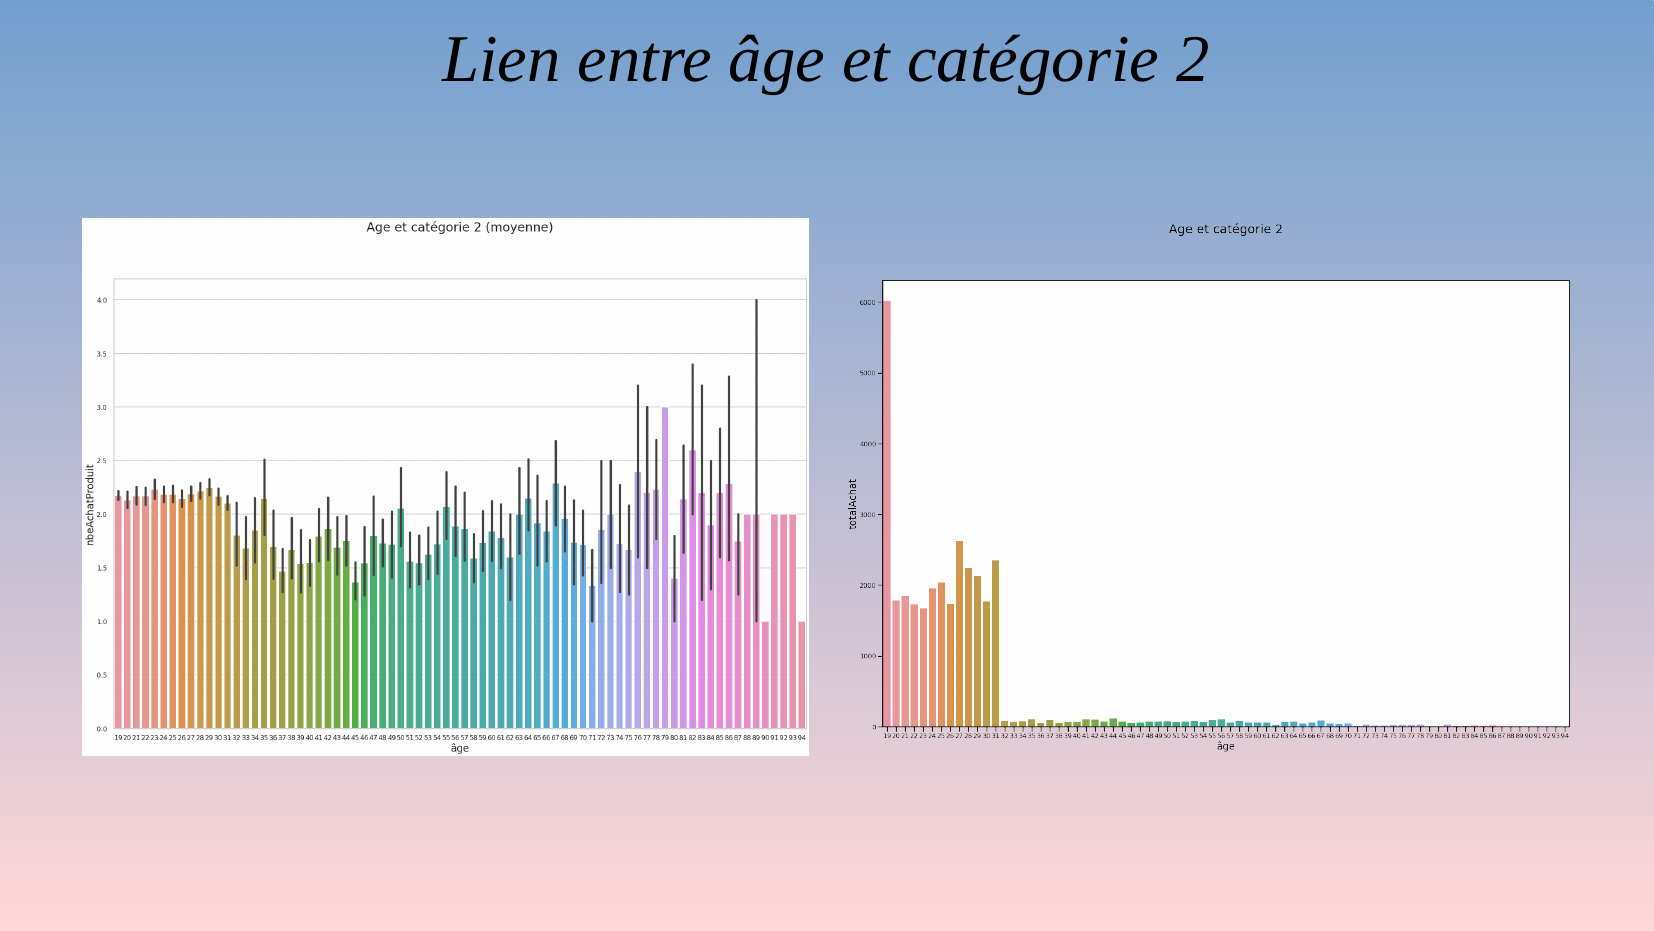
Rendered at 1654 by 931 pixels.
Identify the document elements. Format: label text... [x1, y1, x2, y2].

title Lien entre âge et catégorie 2 [0, 0, 1654, 119]
picture [82, 218, 809, 756]
picture [845, 220, 1572, 754]
